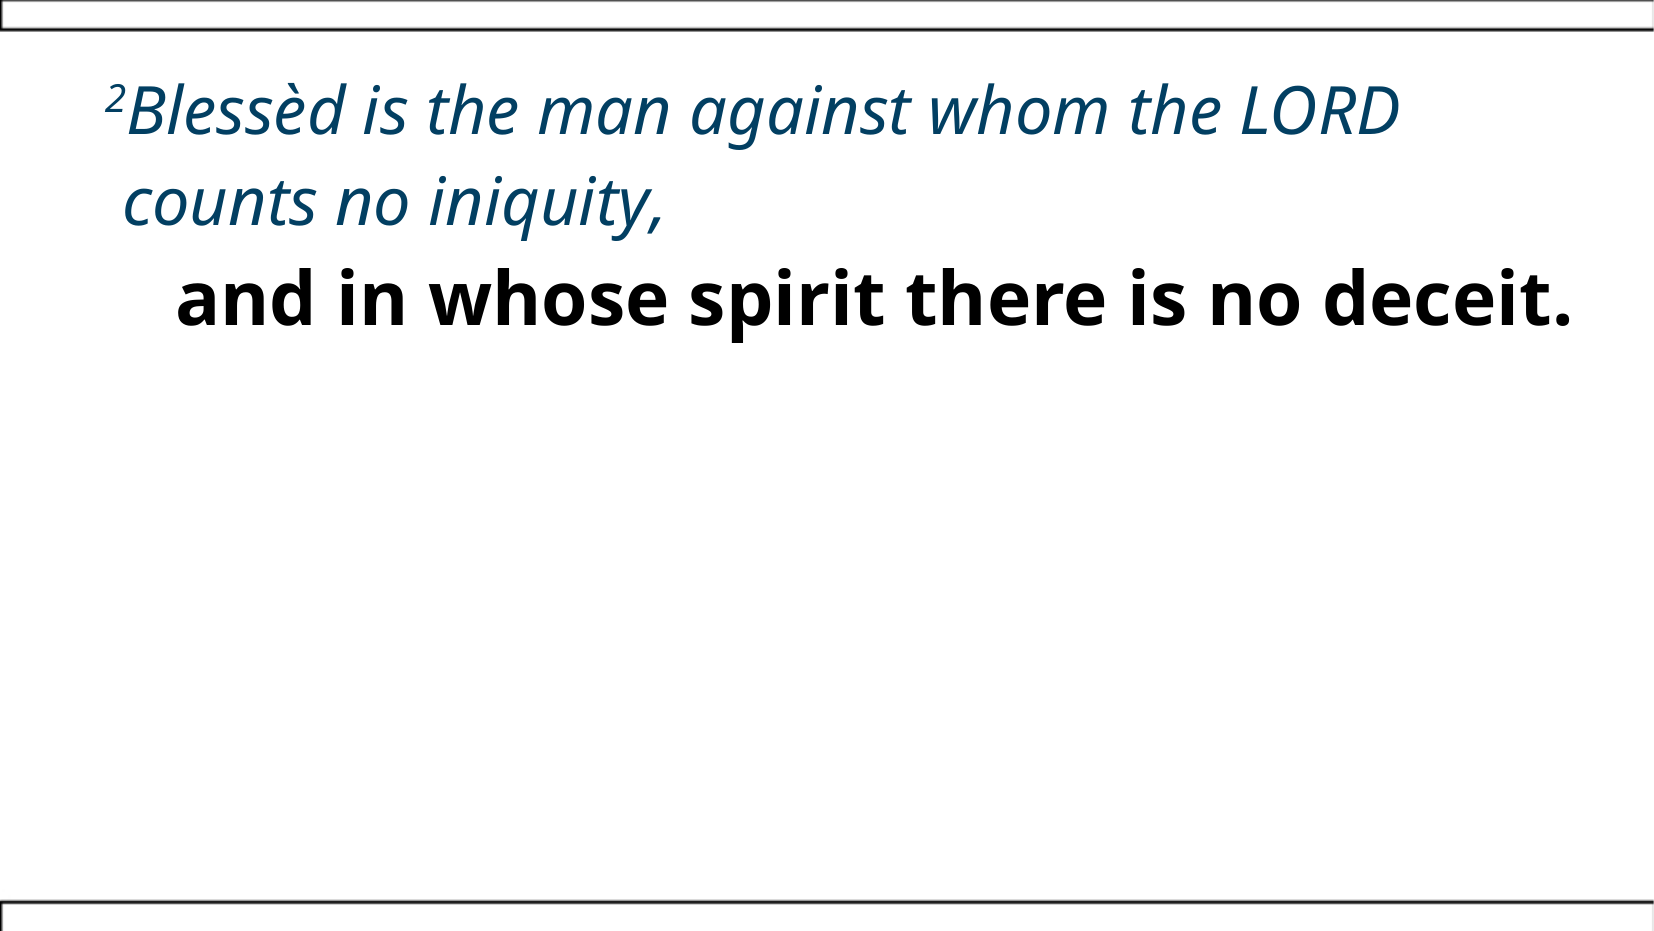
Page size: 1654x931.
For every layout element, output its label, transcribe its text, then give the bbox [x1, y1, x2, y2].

text_box 2Blessèd is the man against whom the LORD counts no iniquity, and in whose spirit there is no deceit. [90, 56, 1591, 515]
picture [0, 0, 1654, 931]
